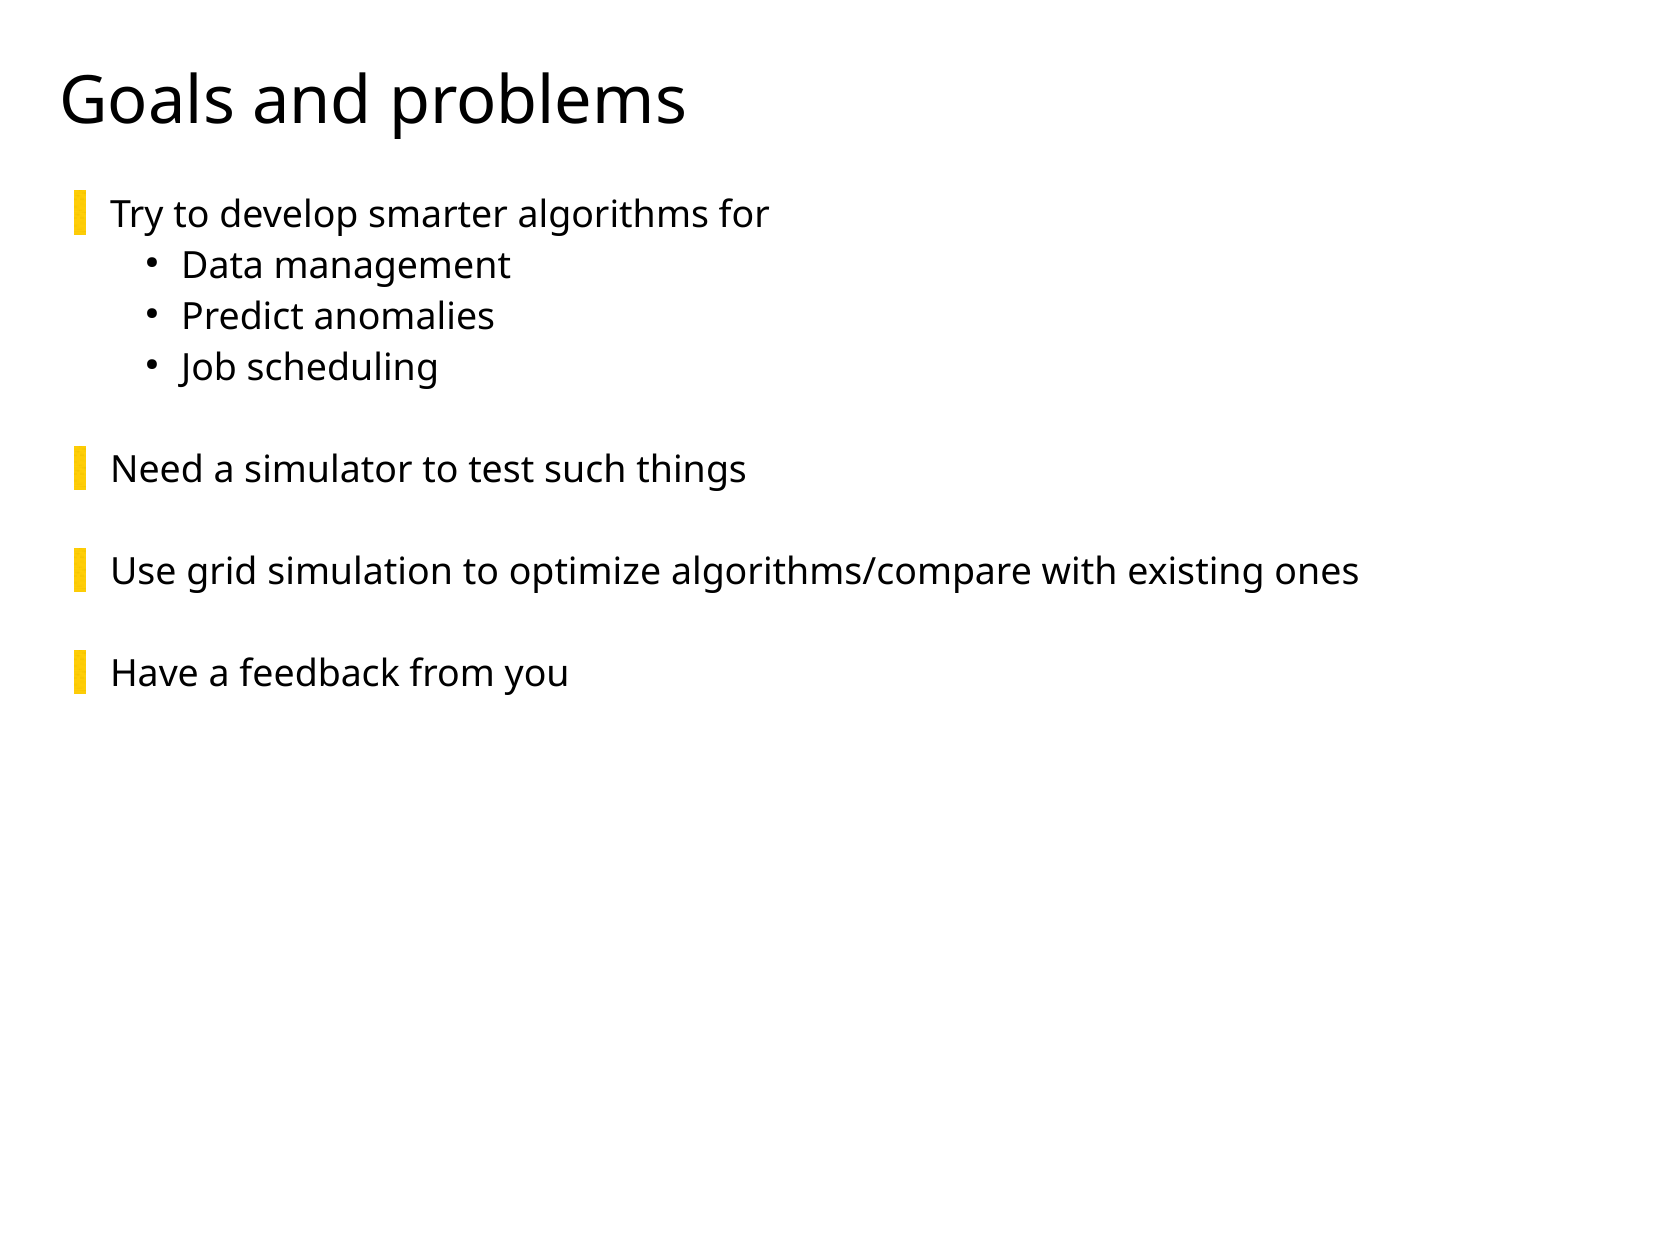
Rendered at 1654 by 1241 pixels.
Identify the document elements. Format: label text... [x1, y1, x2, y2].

text_box Goals and problems [44, 44, 1575, 143]
text_box Try to develop smarter algorithms for Data management Predict anomalies Job scheduling Need a simulator to test such things Use grid simulation to optimize algorithms/compare with existing ones Have a feedback from you [59, 179, 1455, 743]
